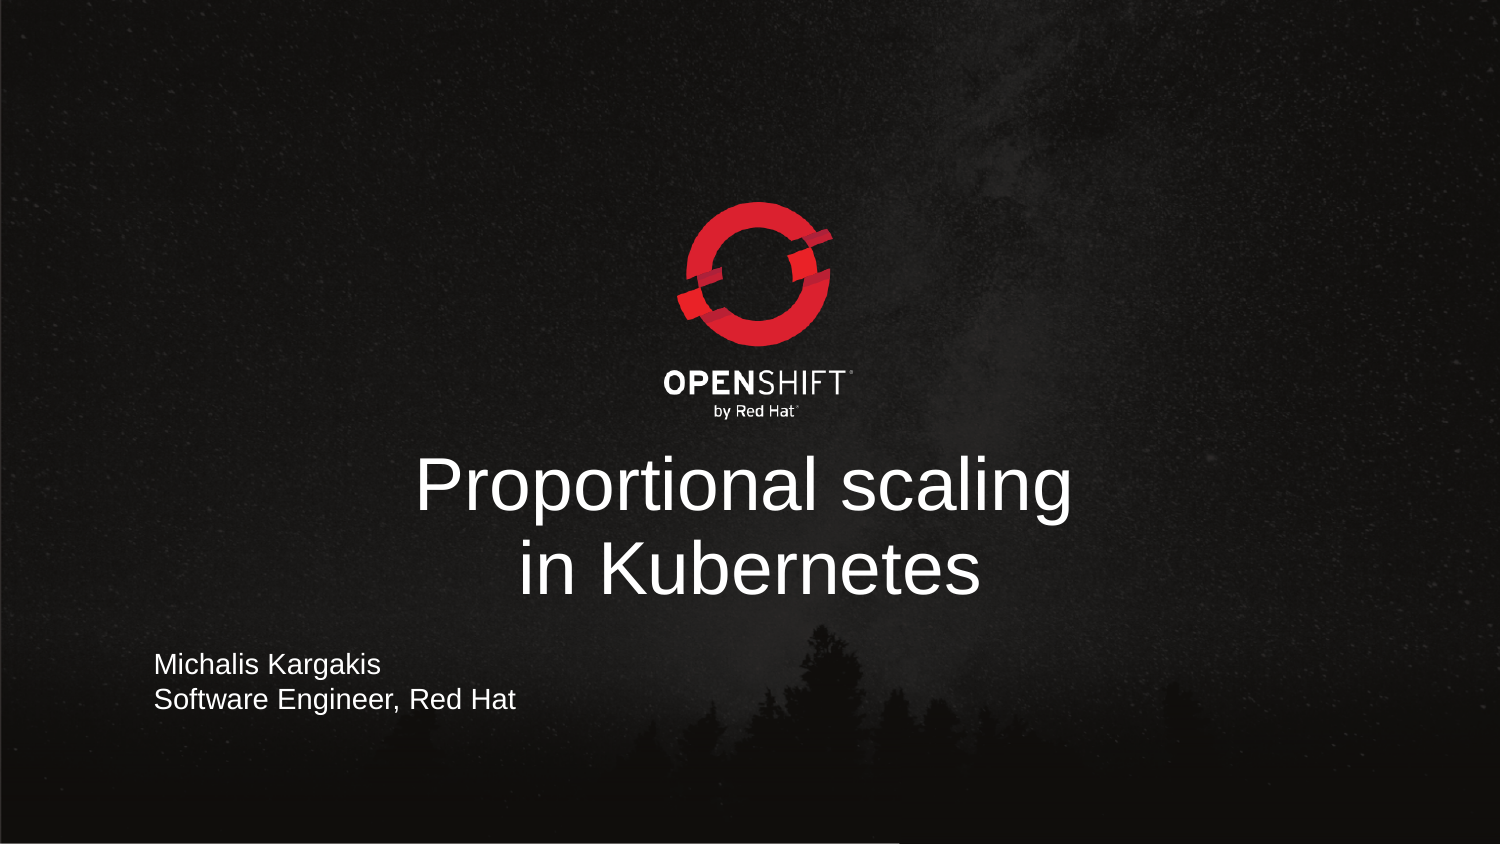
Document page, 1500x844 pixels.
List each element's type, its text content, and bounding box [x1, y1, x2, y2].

text_box Proportional scaling in Kubernetes [400, 435, 1111, 618]
picture [0, 0, 1500, 844]
title [112, 445, 1388, 636]
text_box Michalis Kargakis Software Engineer, Red Hat [138, 630, 895, 670]
